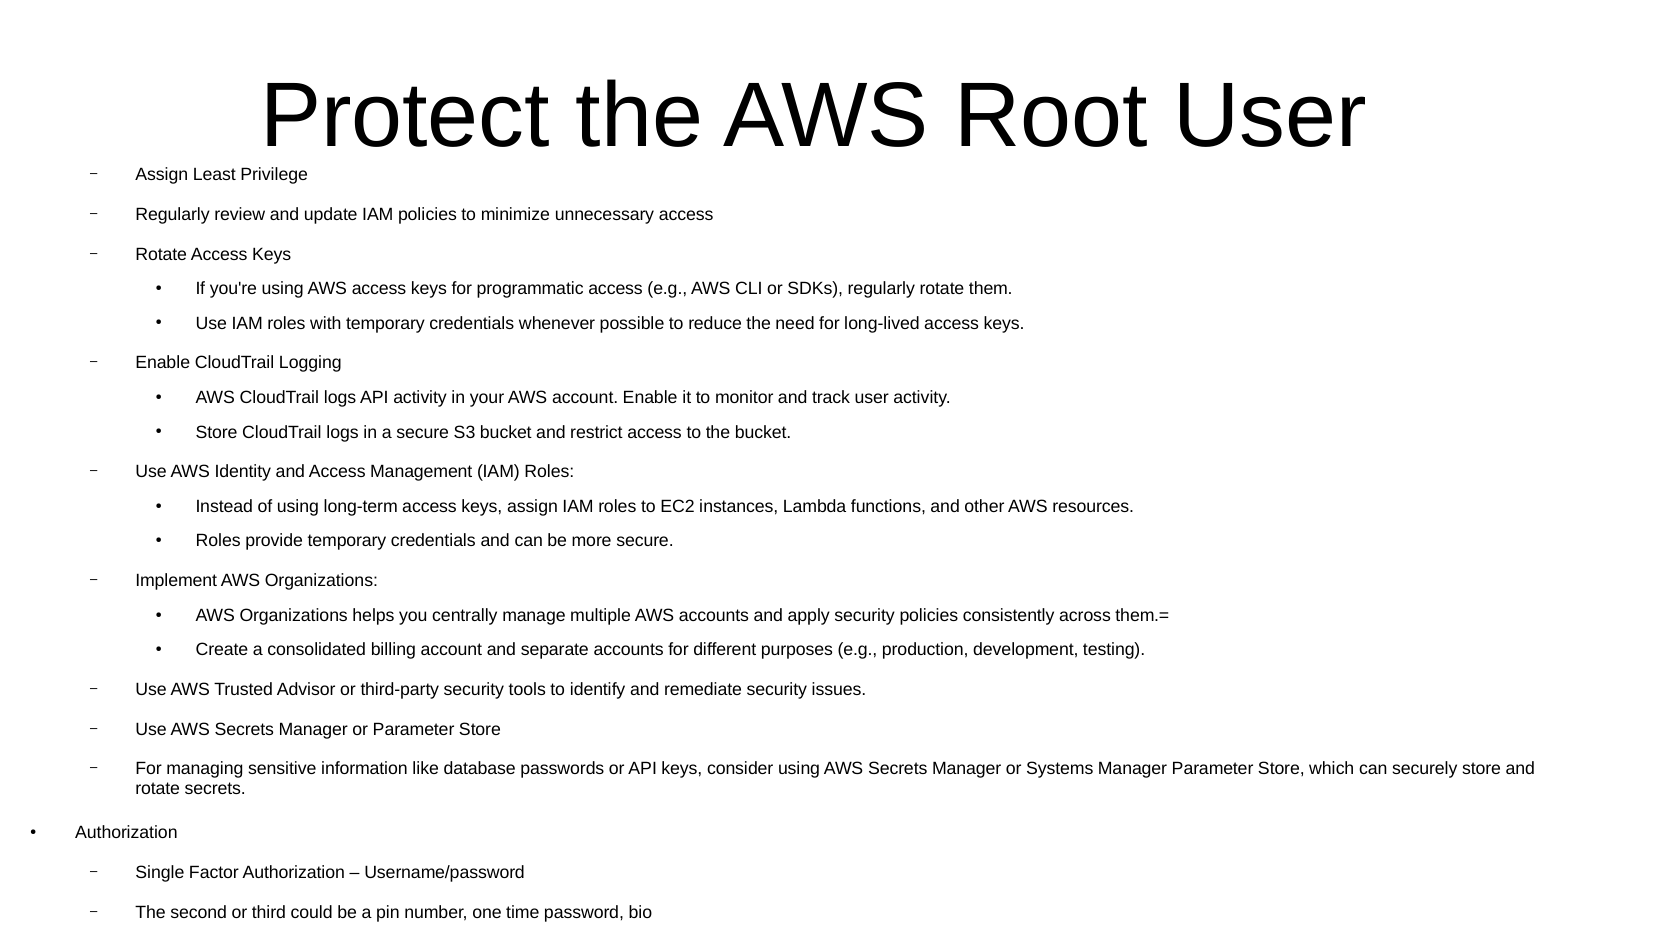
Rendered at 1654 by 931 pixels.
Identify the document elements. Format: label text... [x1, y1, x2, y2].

title Protect the AWS Root User [82, 37, 1571, 165]
list Assign Least Privilege Regularly review and update IAM policies to minimize unnecessary access Rotate Access Keys If you're using AWS access keys for programmatic access (e.g., AWS CLI or SDKs), regularly rotate them. Use IAM roles with temporary credentials whenever possible to reduce the need for long-lived access keys. Enable CloudTrail Logging AWS CloudTrail logs API activity in your AWS account. Enable it to monitor and track user activity. Store CloudTrail logs in a secure S3 bucket and restrict access to the bucket. Use AWS Identity and Access Management (IAM) Roles: Instead of using long-term access keys, assign IAM roles to EC2 instances, Lambda functions, and other AWS resources. Roles provide temporary credentials and can be more secure. Implement AWS Organizations: AWS Organizations helps you centrally manage multiple AWS accounts and apply security policies consistently across them.= Create a consolidated billing account and separate accounts for different purposes (e.g., production, development, testing). Use AWS Trusted Advisor or third-party security tools to identify and remediate security issues. Use AWS Secrets Manager or Parameter Store For managing sensitive information like database passwords or API keys, consider using AWS Secrets Manager or Systems Manager Parameter Store, which can securely store and rotate secrets. Authorization Single Factor Authorization – Username/password The second or third could be a pin number, one time password, bio [15, 165, 1571, 931]
